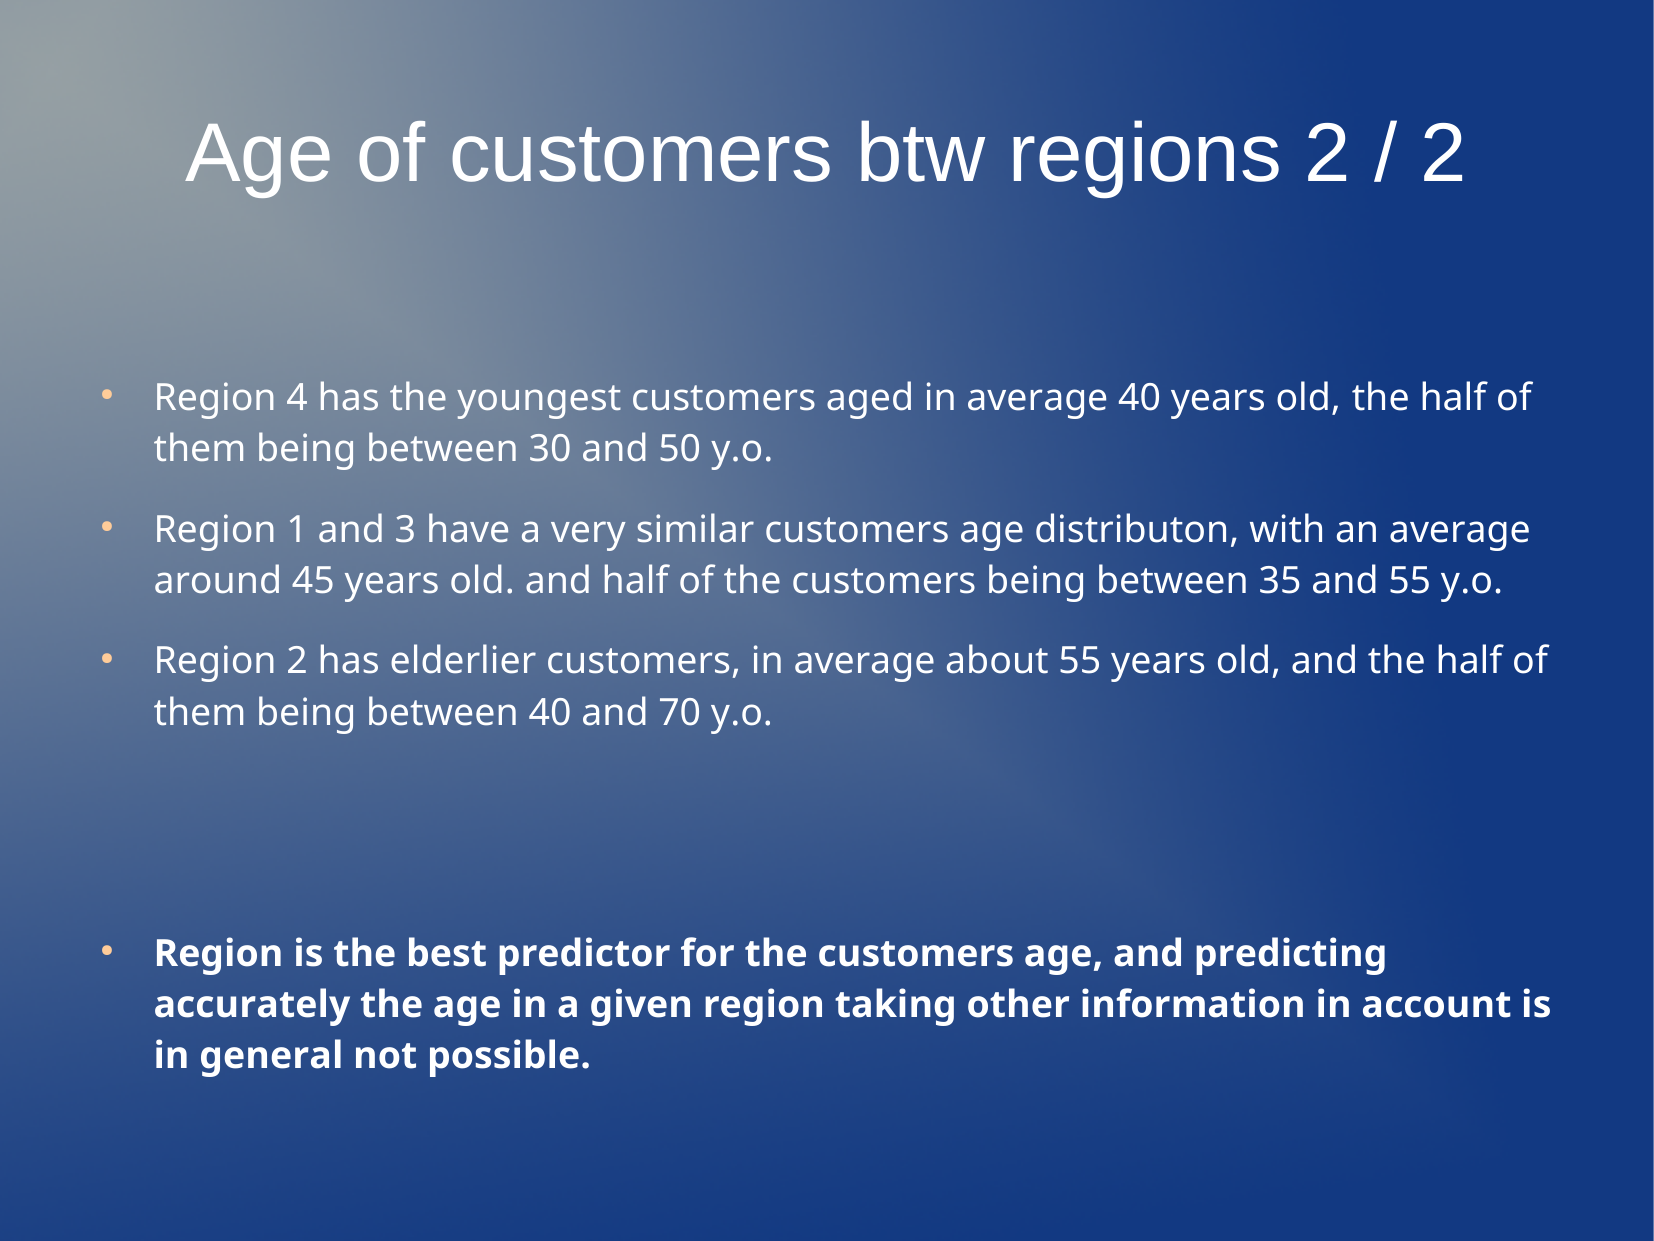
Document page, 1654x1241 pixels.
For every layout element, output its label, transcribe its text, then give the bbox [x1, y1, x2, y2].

list Region 4 has the youngest customers aged in average 40 years old, the half of them being between 30 and 50 y.o. Region 1 and 3 have a very similar customers age distributon, with an average around 45 years old. and half of the customers being between 35 and 55 y.o. Region 2 has elderlier customers, in average about 55 years old, and the half of them being between 40 and 70 y.o. Region is the best predictor for the customers age, and predicting accurately the age in a given region taking other information in account is in general not possible. [82, 290, 1571, 1109]
picture [0, 0, 1654, 1241]
title Age of customers btw regions 2 / 2 [82, 49, 1571, 257]
